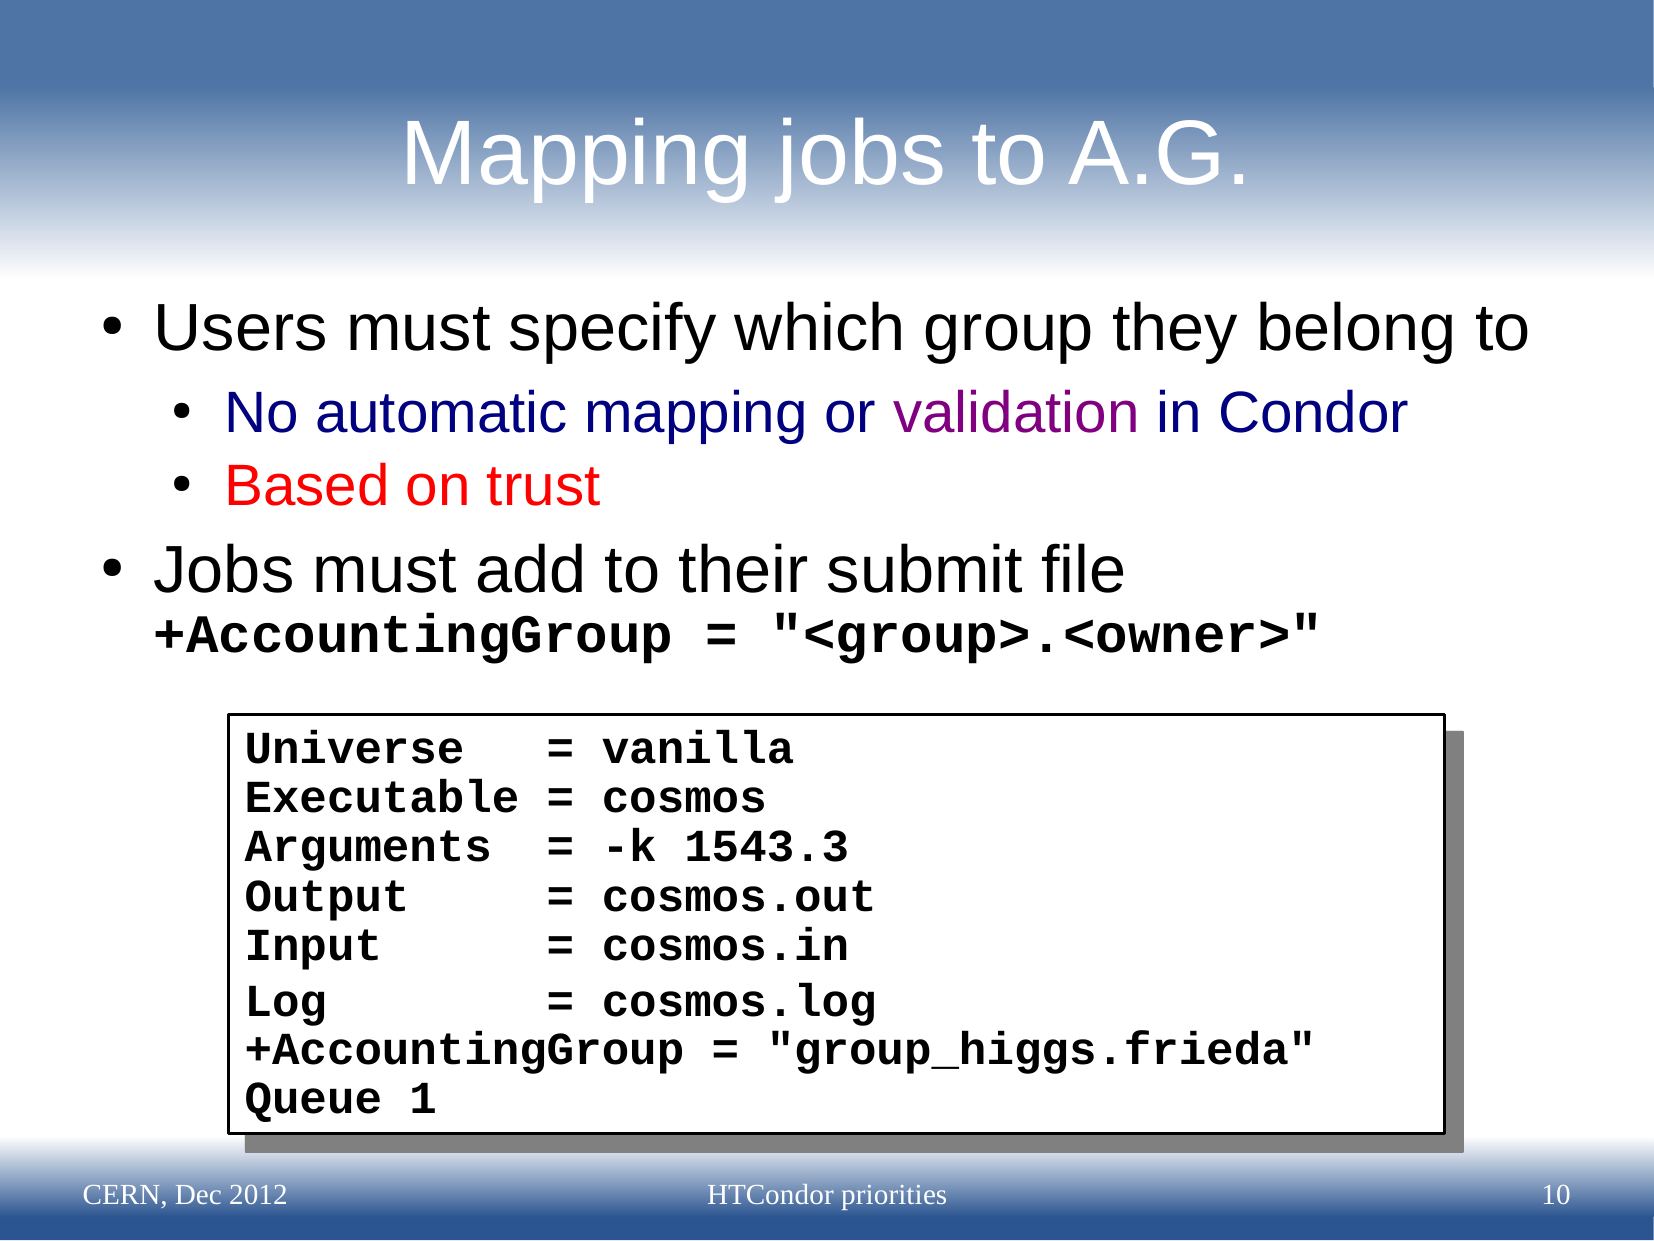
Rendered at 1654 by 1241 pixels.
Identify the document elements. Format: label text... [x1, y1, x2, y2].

title Mapping jobs to A.G. [82, 49, 1571, 257]
list Users must specify which group they belong to No automatic mapping or validation in Condor Based on trust Jobs must add to their submit file +AccountingGroup = "<group>.<owner>" [82, 290, 1571, 1010]
list Universe = vanilla Executable = cosmos Arguments = -k 1543.3 Output = cosmos.out Input = cosmos.in Log = cosmos.log +AccountingGroup = "group_higgs.frieda" Queue 1 [228, 714, 1445, 1134]
